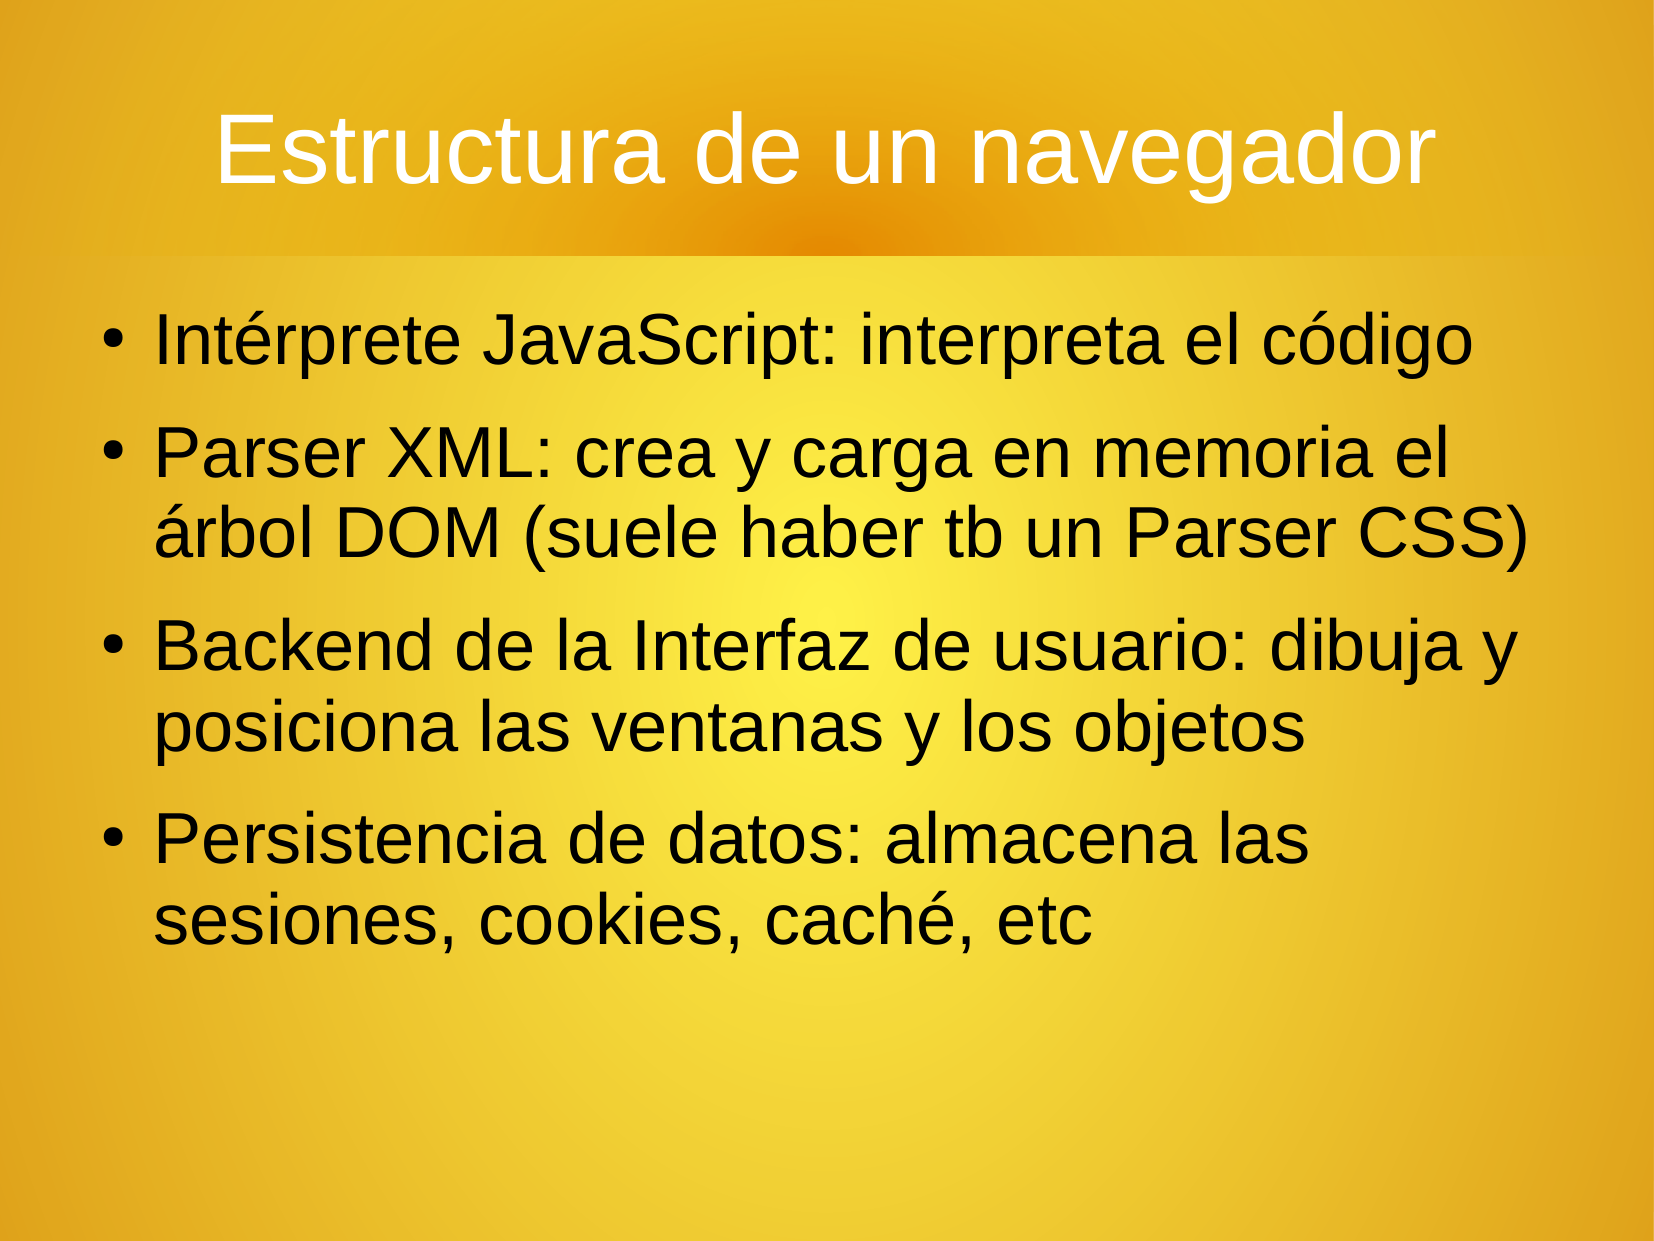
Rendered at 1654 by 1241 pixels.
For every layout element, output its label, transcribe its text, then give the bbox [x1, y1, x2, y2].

list Intérprete JavaScript: interpreta el código Parser XML: crea y carga en memoria el árbol DOM (suele haber tb un Parser CSS) Backend de la Interfaz de usuario: dibuja y posiciona las ventanas y los objetos Persistencia de datos: almacena las sesiones, cookies, caché, etc [82, 299, 1571, 1111]
title Estructura de un navegador [82, 47, 1571, 252]
